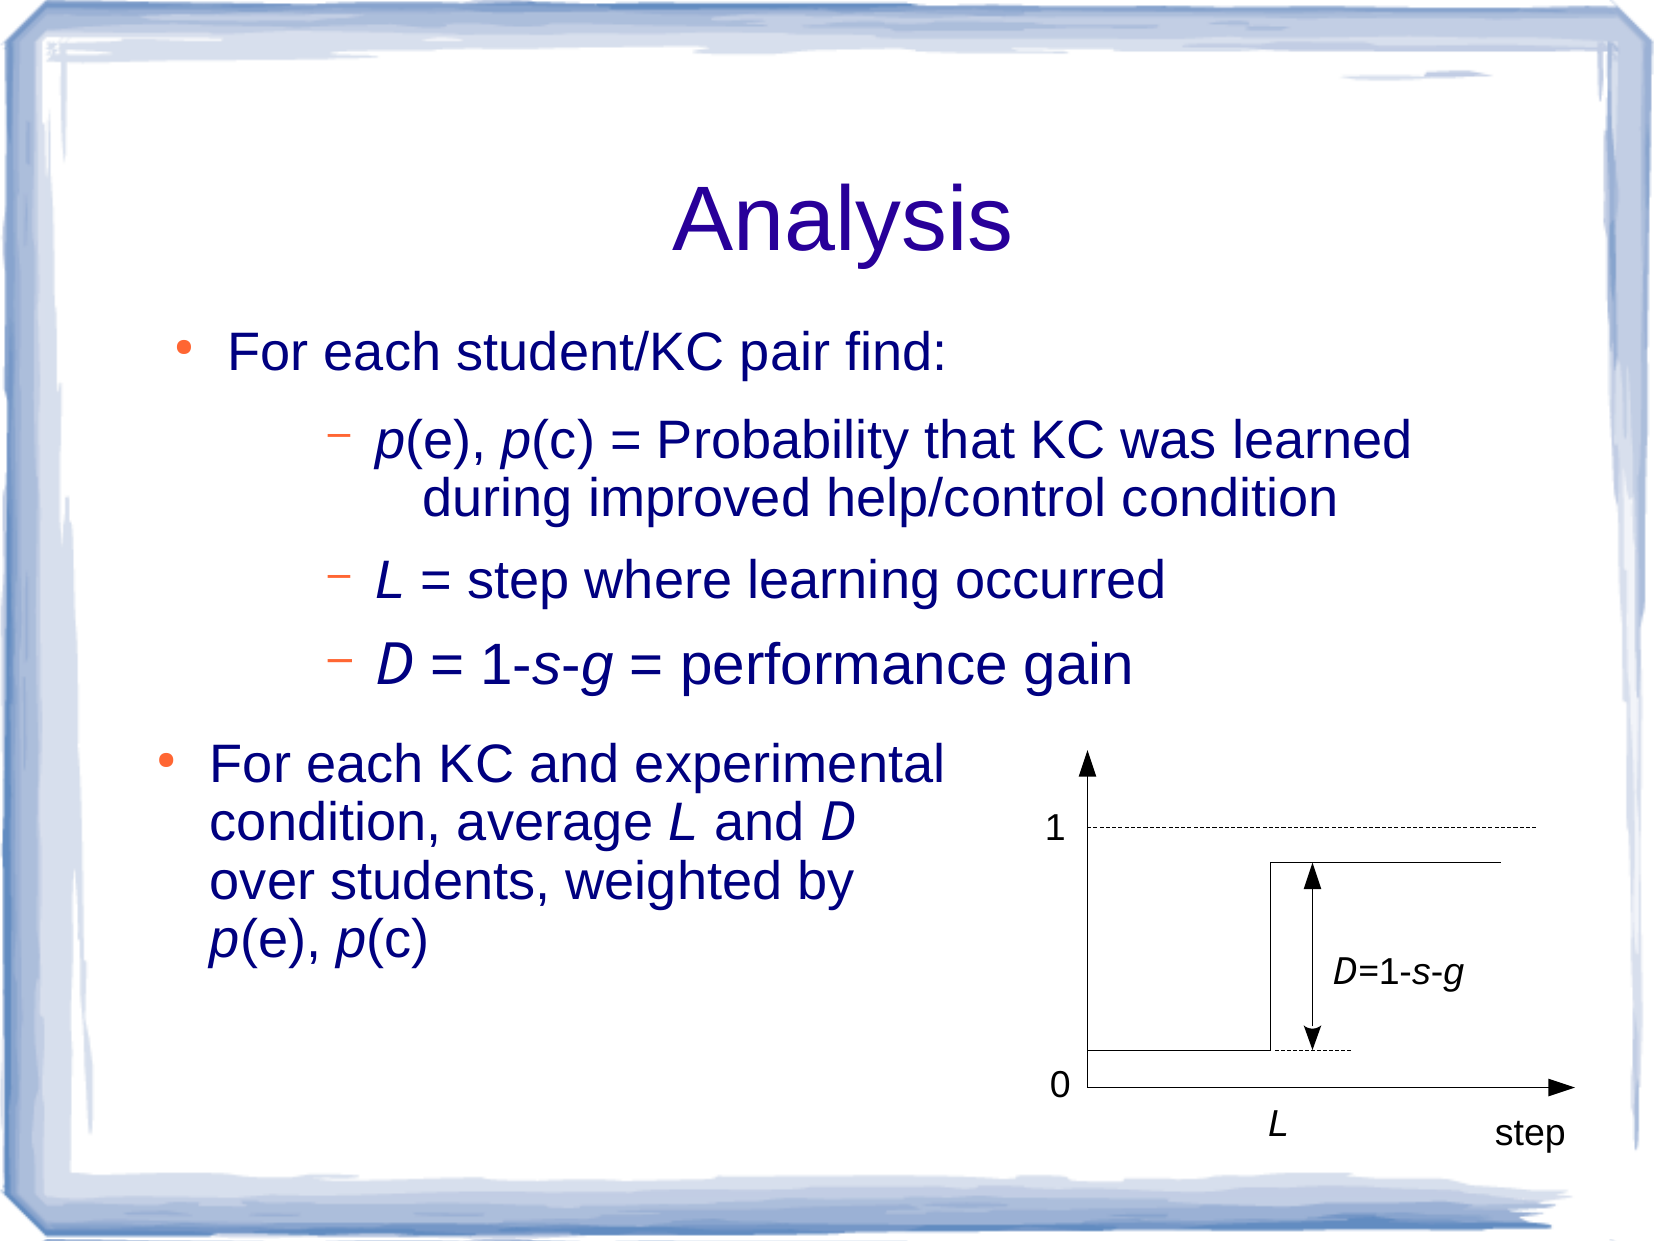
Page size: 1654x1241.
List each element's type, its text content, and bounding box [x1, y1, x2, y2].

title Analysis [124, 110, 1530, 317]
text_box 0 [1035, 1056, 1086, 1114]
text_box step [1480, 1104, 1581, 1162]
picture [0, 0, 1654, 1241]
list For each KC and experimental condition, average L and D over students, weighted by p(e), p(c) [124, 728, 976, 1078]
list For each student/KC pair find: p(e), p(c) = Probability that KC was learned during improved help/control condition L = step where learning occurred D = 1-s-g = performance gain [124, 315, 1501, 705]
text_box L [1253, 1095, 1304, 1153]
text_box D=1-s-g [1317, 937, 1478, 1002]
text_box 1 [1030, 799, 1081, 857]
